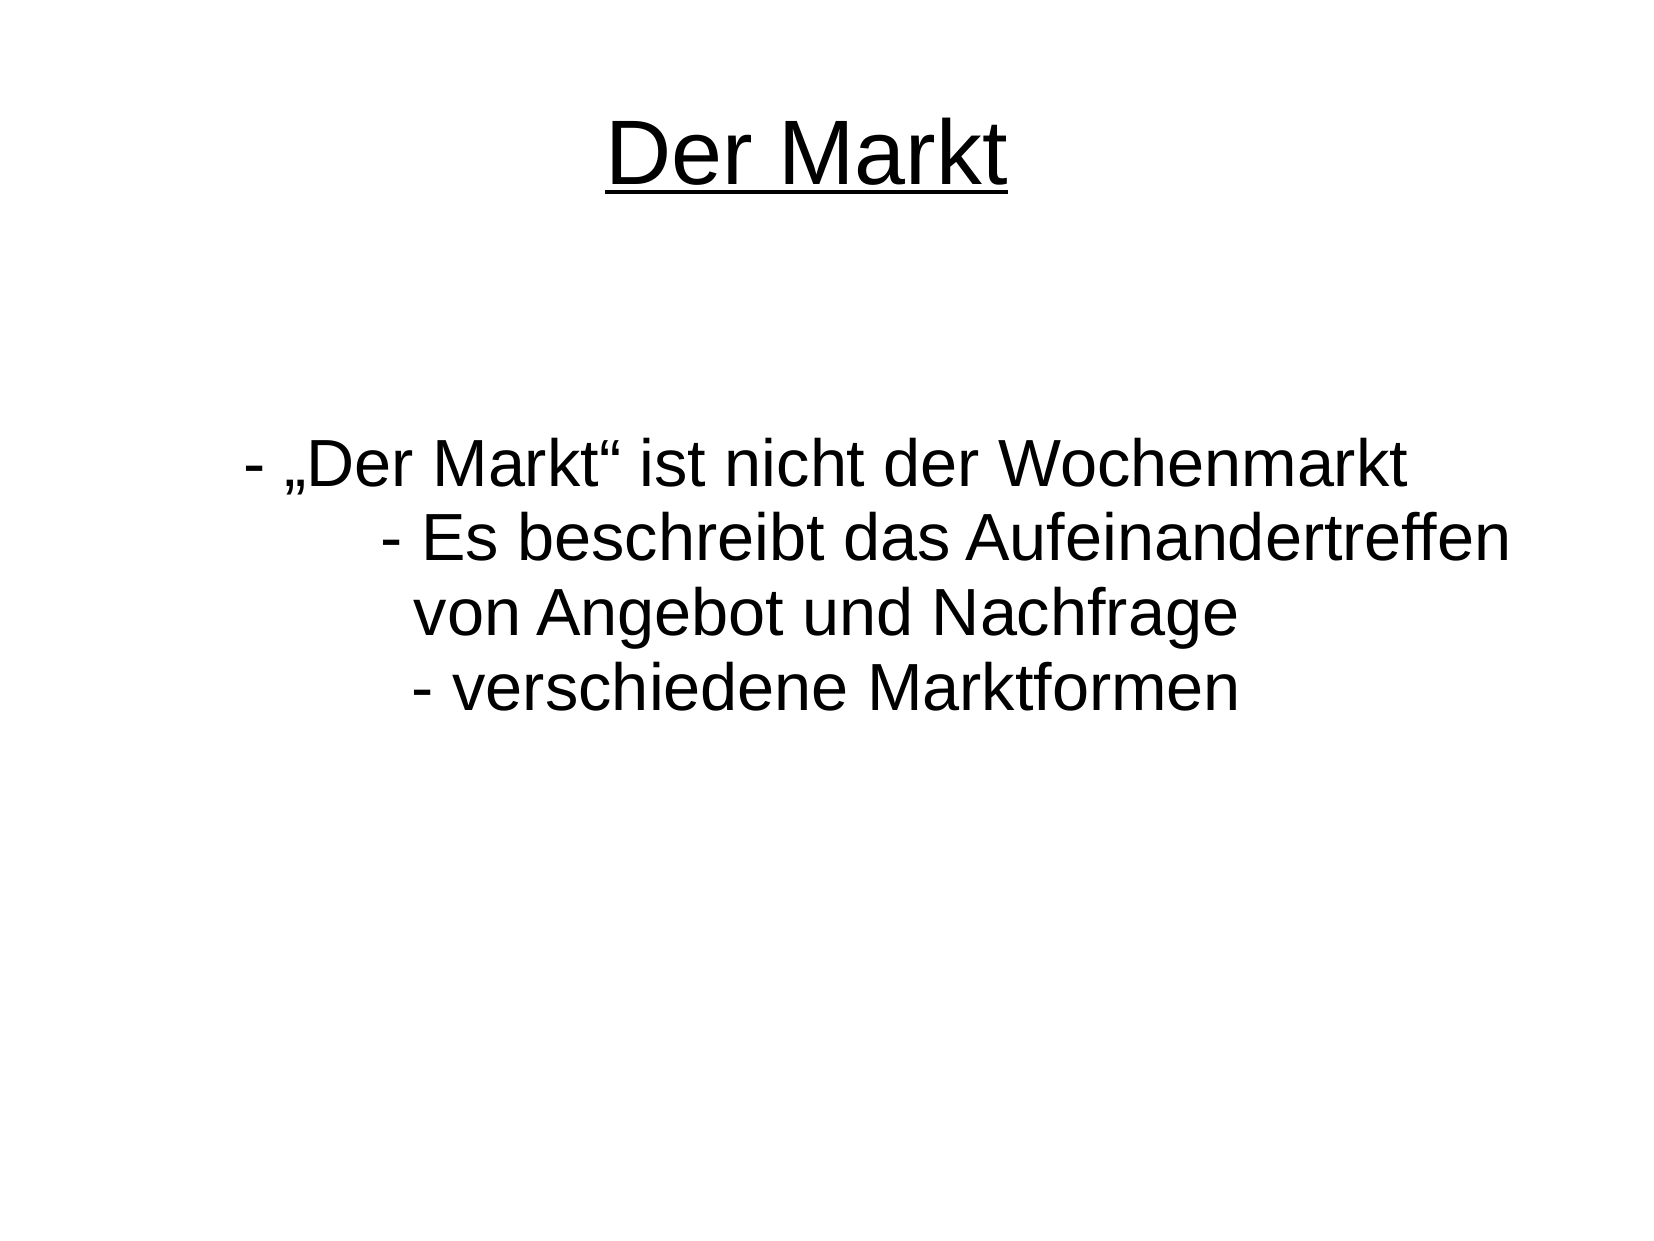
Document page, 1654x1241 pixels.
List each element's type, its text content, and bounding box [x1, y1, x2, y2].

subtitle - „Der Markt“ ist nicht der Wochenmarkt - Es beschreibt das Aufeinandertreffen von Angebot und Nachfrage - verschiedene Marktformen [82, 290, 1571, 1010]
title Der Markt [82, 49, 1571, 257]
